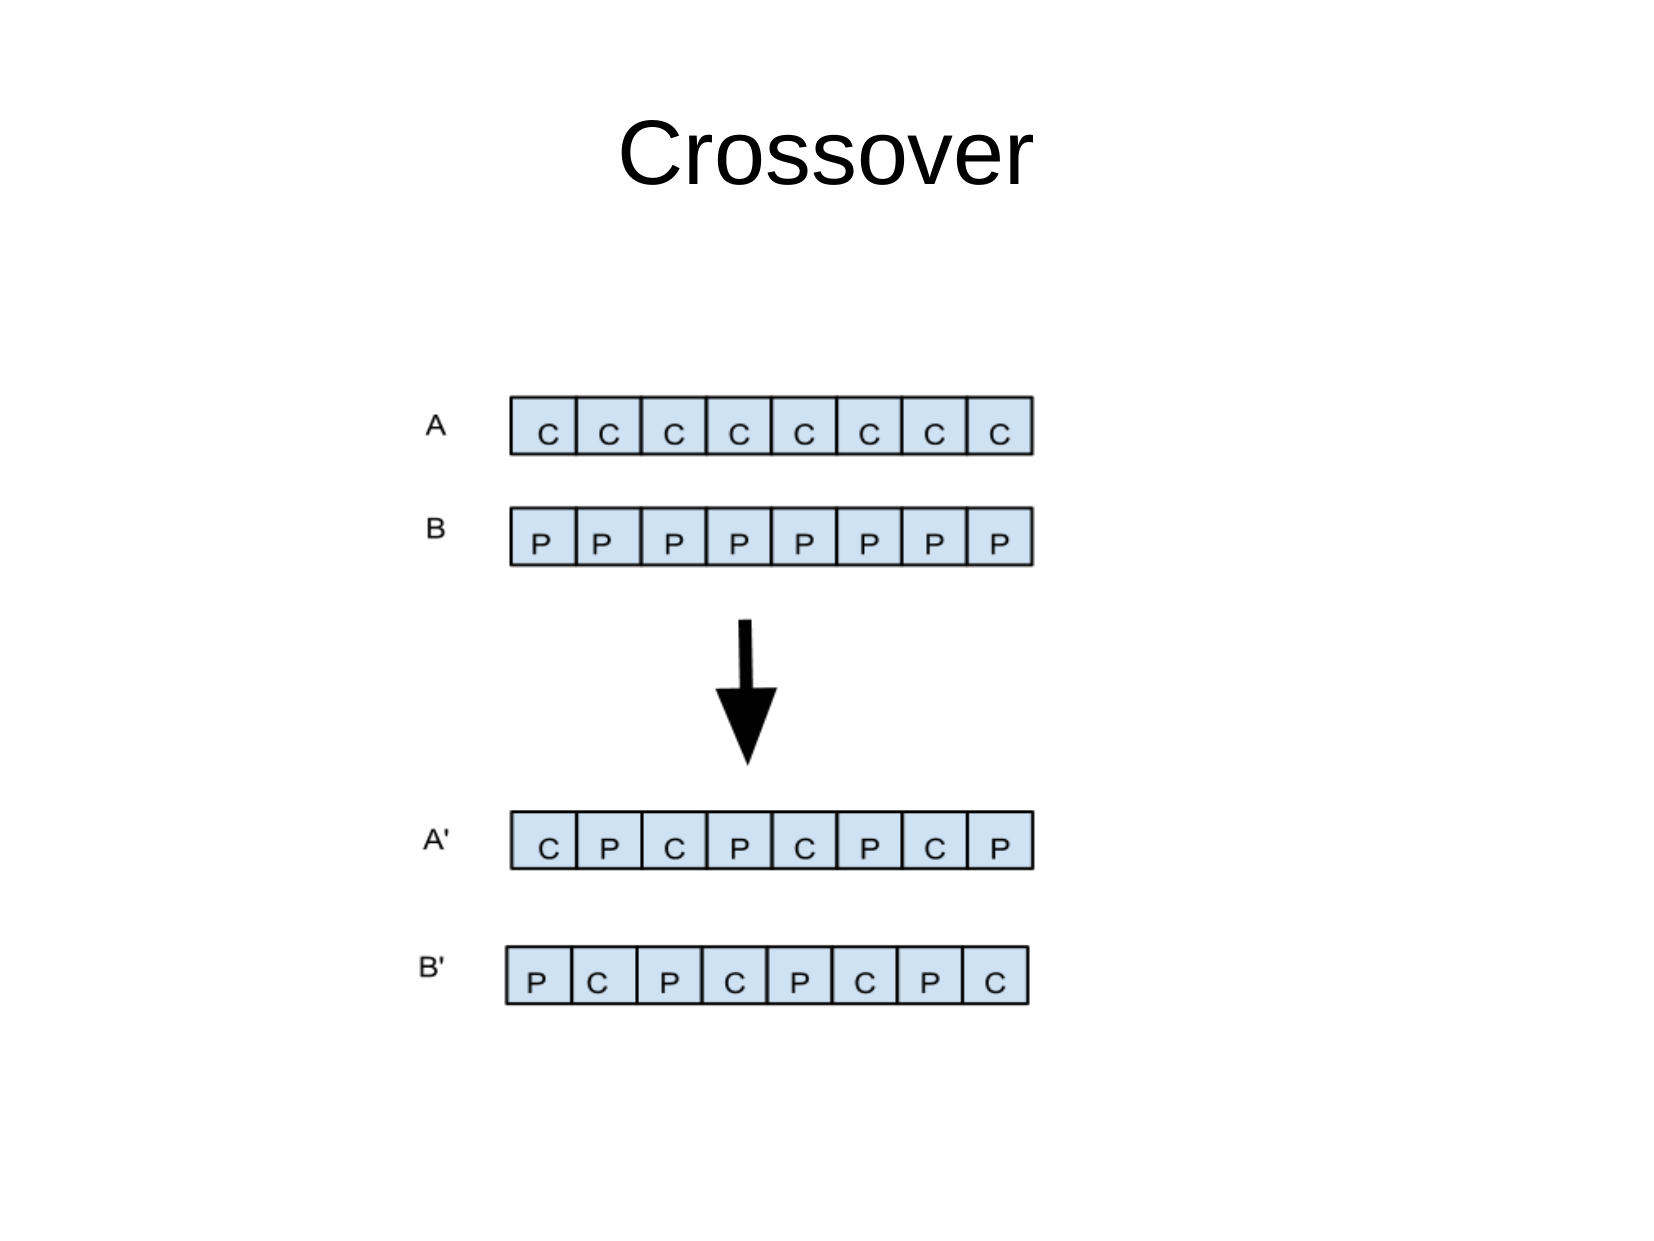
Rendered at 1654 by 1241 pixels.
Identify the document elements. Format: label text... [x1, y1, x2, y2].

picture [343, 262, 1654, 1241]
title Crossover [82, 49, 1571, 257]
